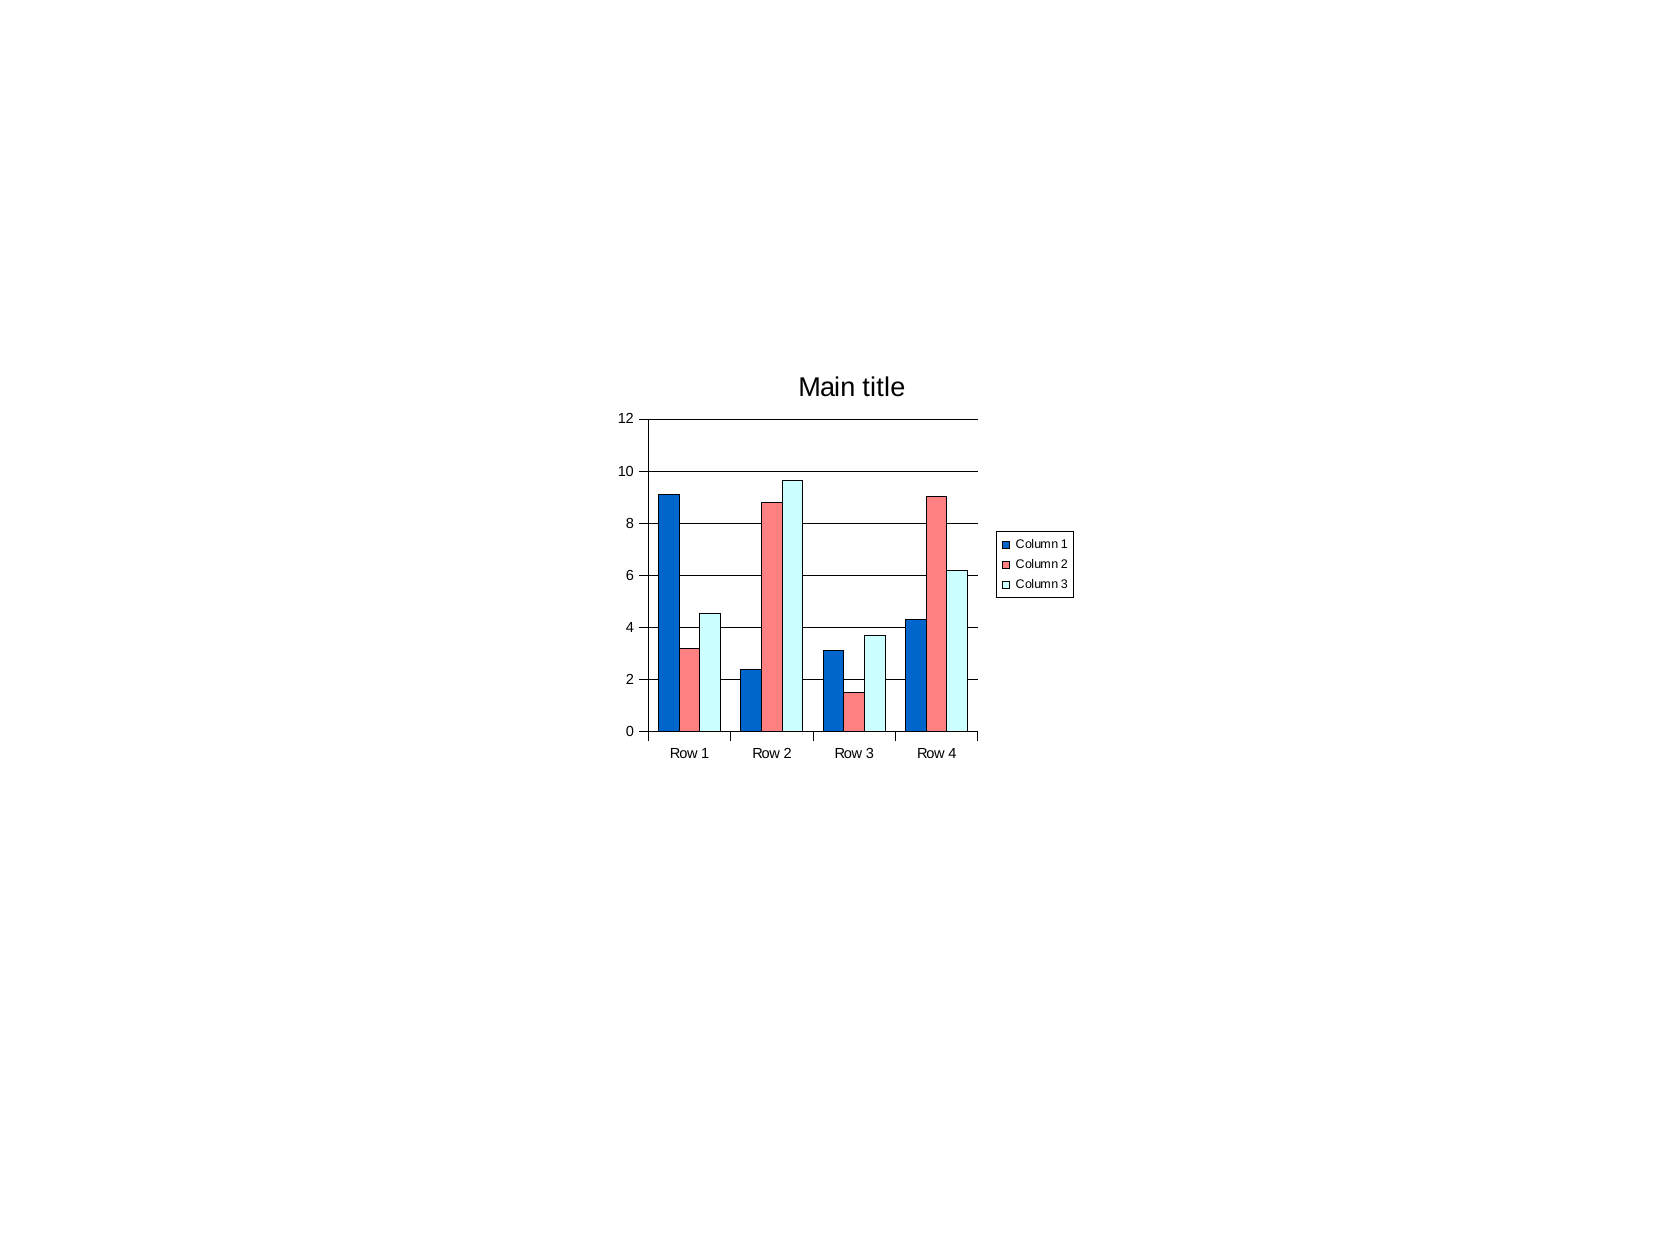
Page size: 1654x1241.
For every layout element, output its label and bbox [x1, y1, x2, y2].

chart [608, 356, 1081, 771]
